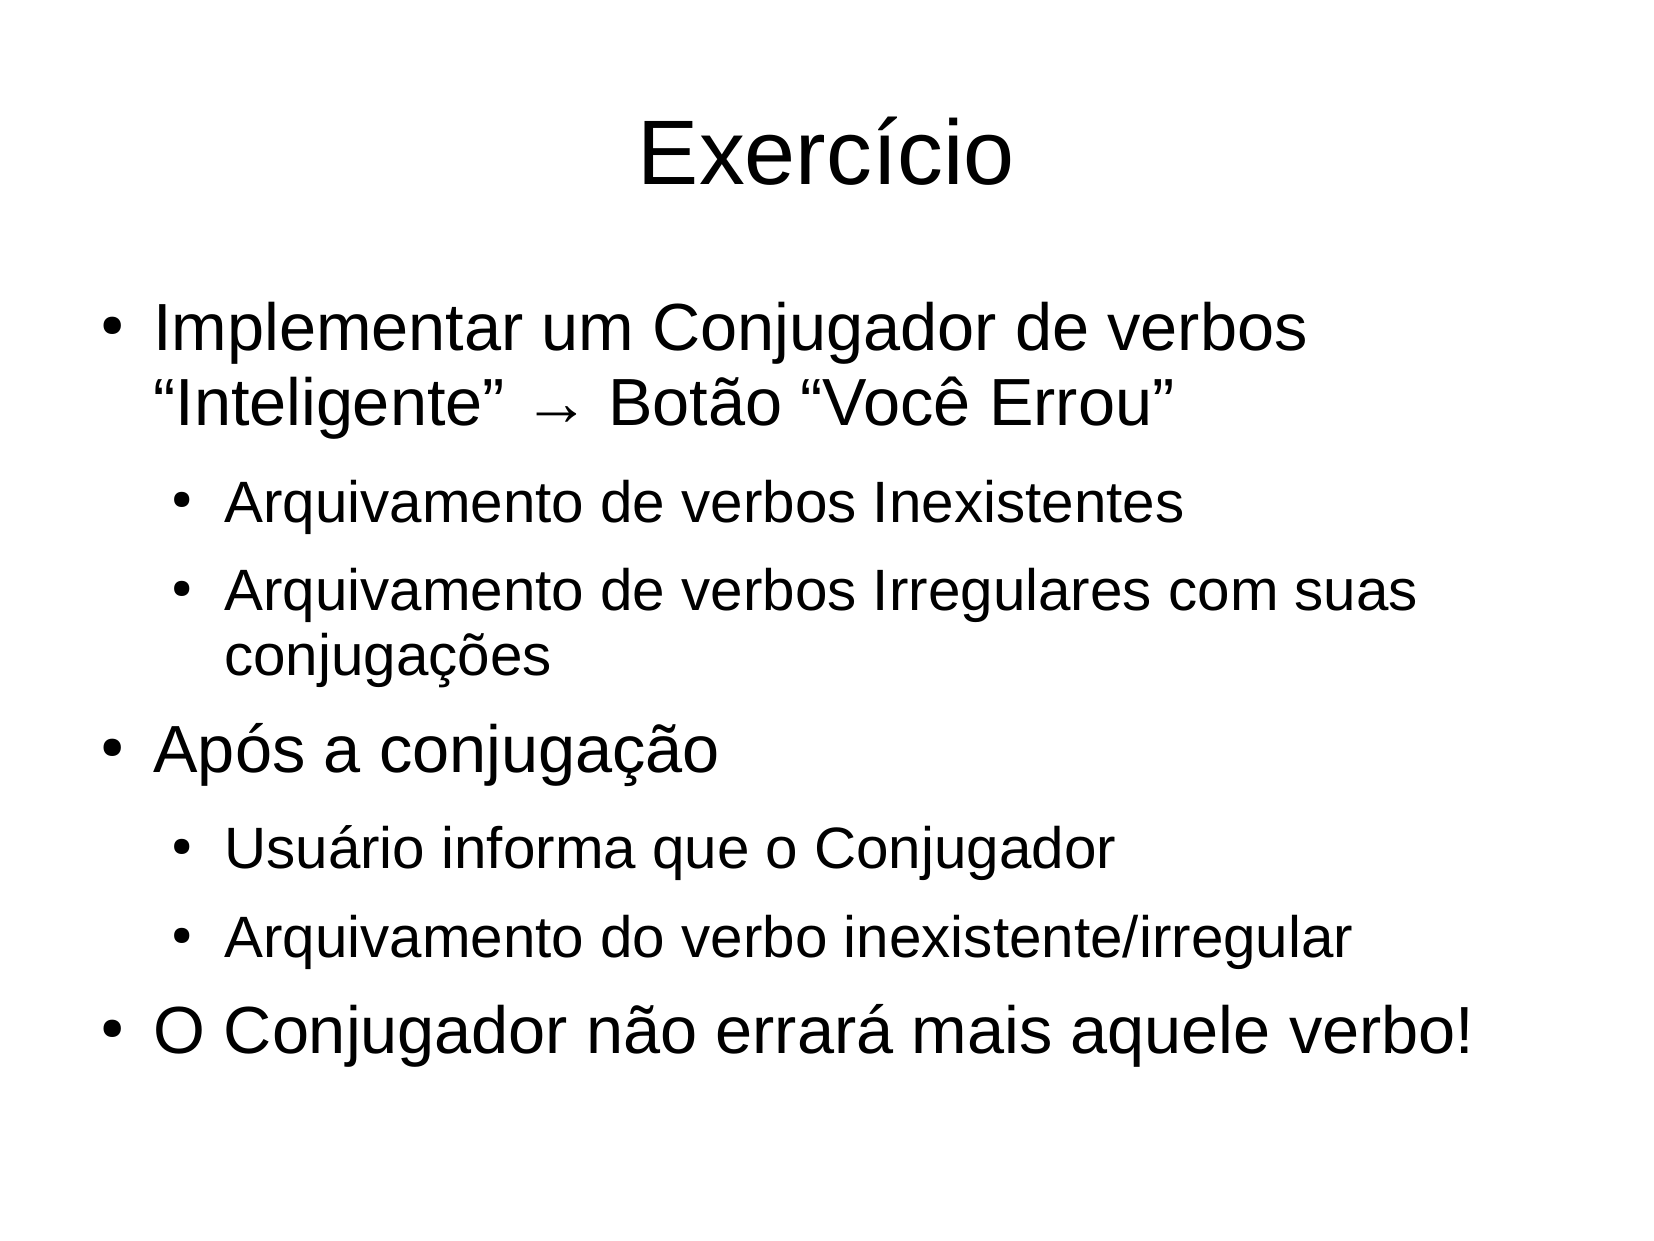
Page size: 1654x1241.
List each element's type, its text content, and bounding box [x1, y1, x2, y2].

list Implementar um Conjugador de verbos “Inteligente” → Botão “Você Errou” Arquivamento de verbos Inexistentes Arquivamento de verbos Irregulares com suas conjugações Após a conjugação Usuário informa que o Conjugador Arquivamento do verbo inexistente/irregular O Conjugador não errará mais aquele verbo! [82, 290, 1571, 1109]
title Exercício [82, 49, 1571, 257]
